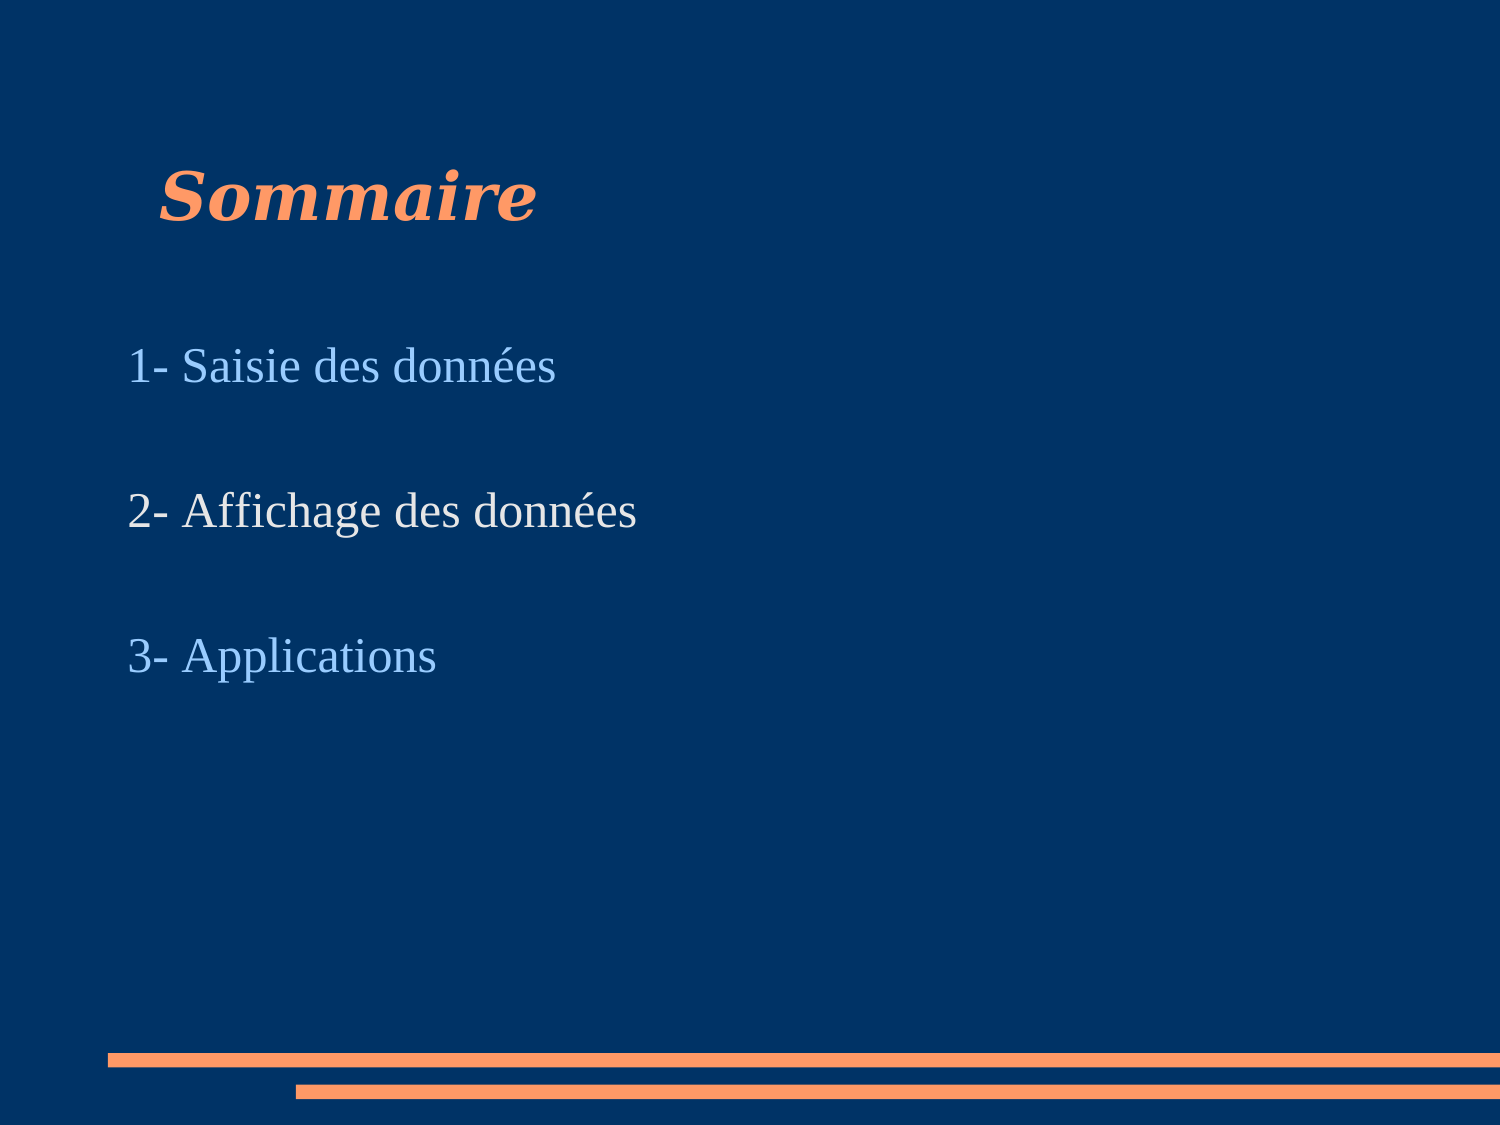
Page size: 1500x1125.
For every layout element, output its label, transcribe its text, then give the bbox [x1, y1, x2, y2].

list 1- Saisie des données 2- Affichage des données 3- Applications [112, 324, 1388, 1000]
title Sommaire [112, 99, 1388, 288]
